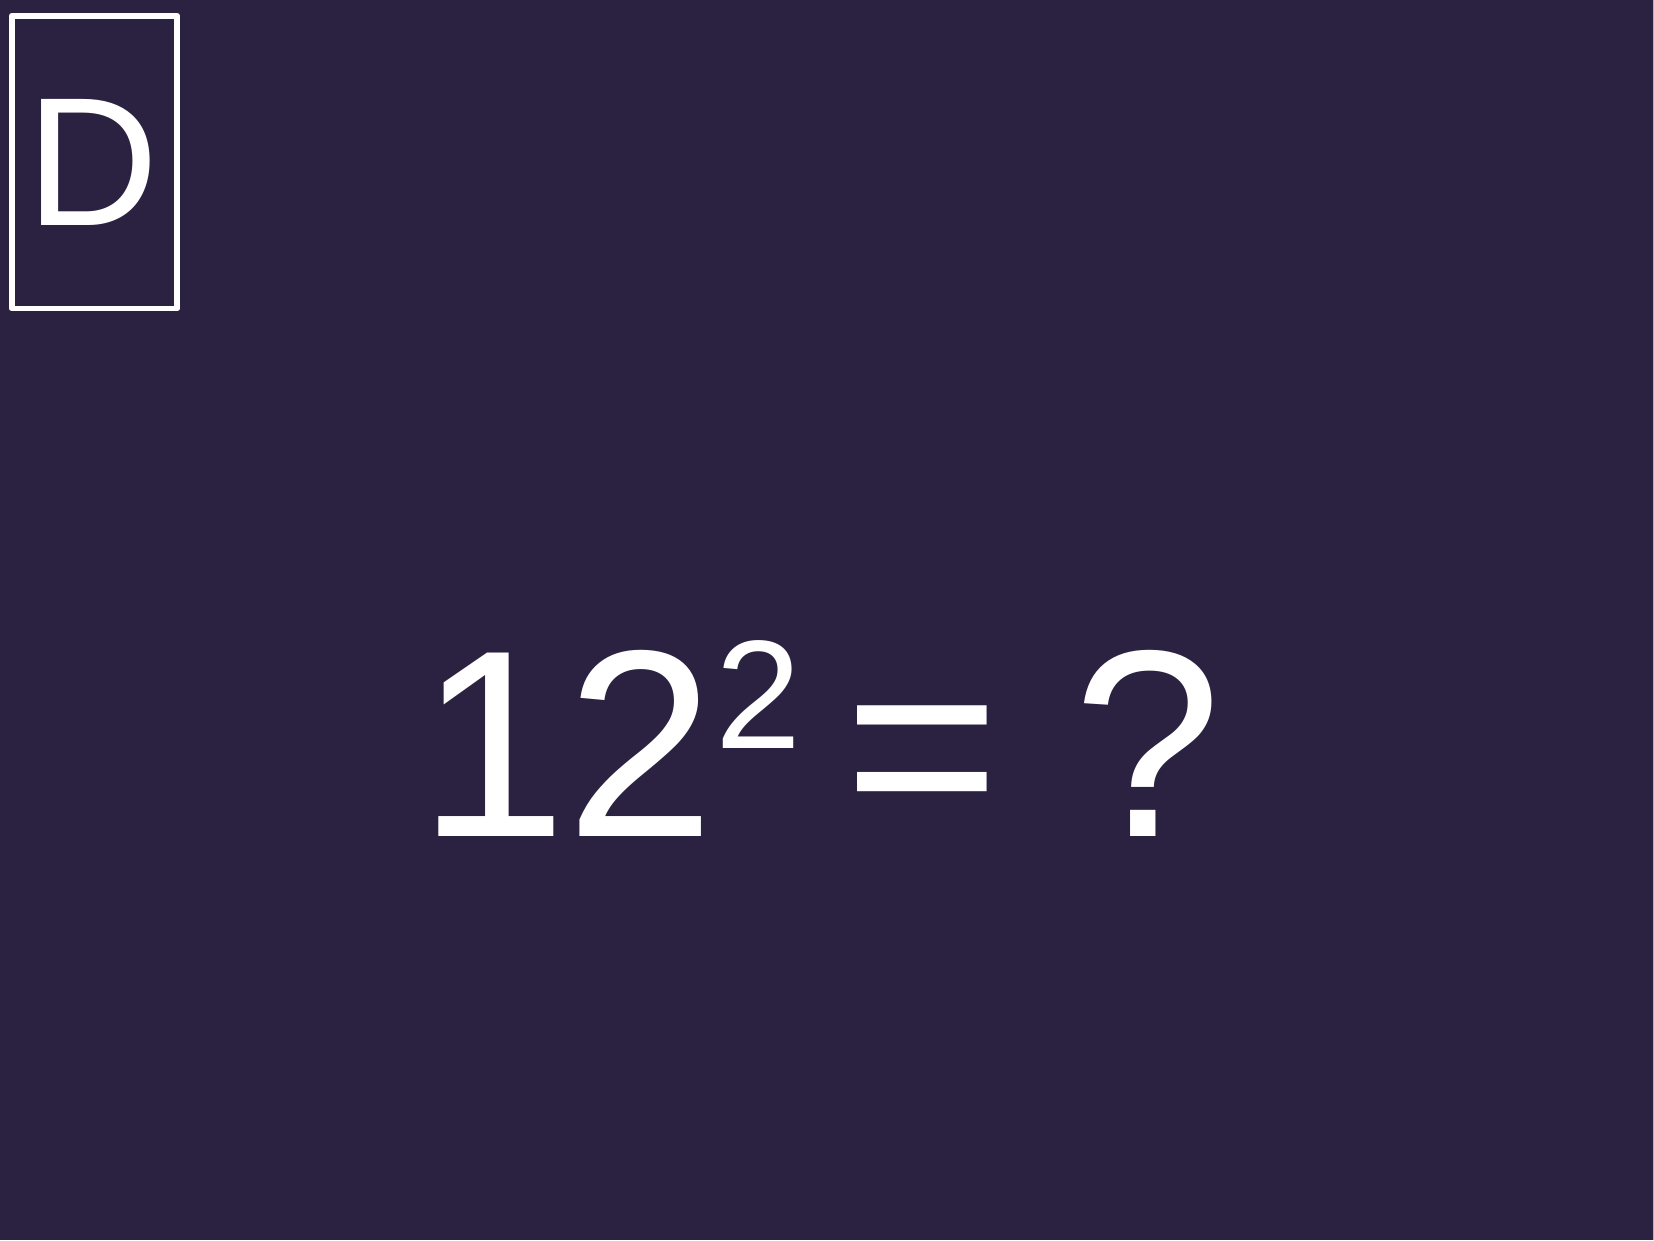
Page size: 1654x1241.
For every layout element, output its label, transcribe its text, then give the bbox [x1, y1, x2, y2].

text_box D [11, 15, 178, 309]
title 122 = ? [0, 507, 1648, 980]
